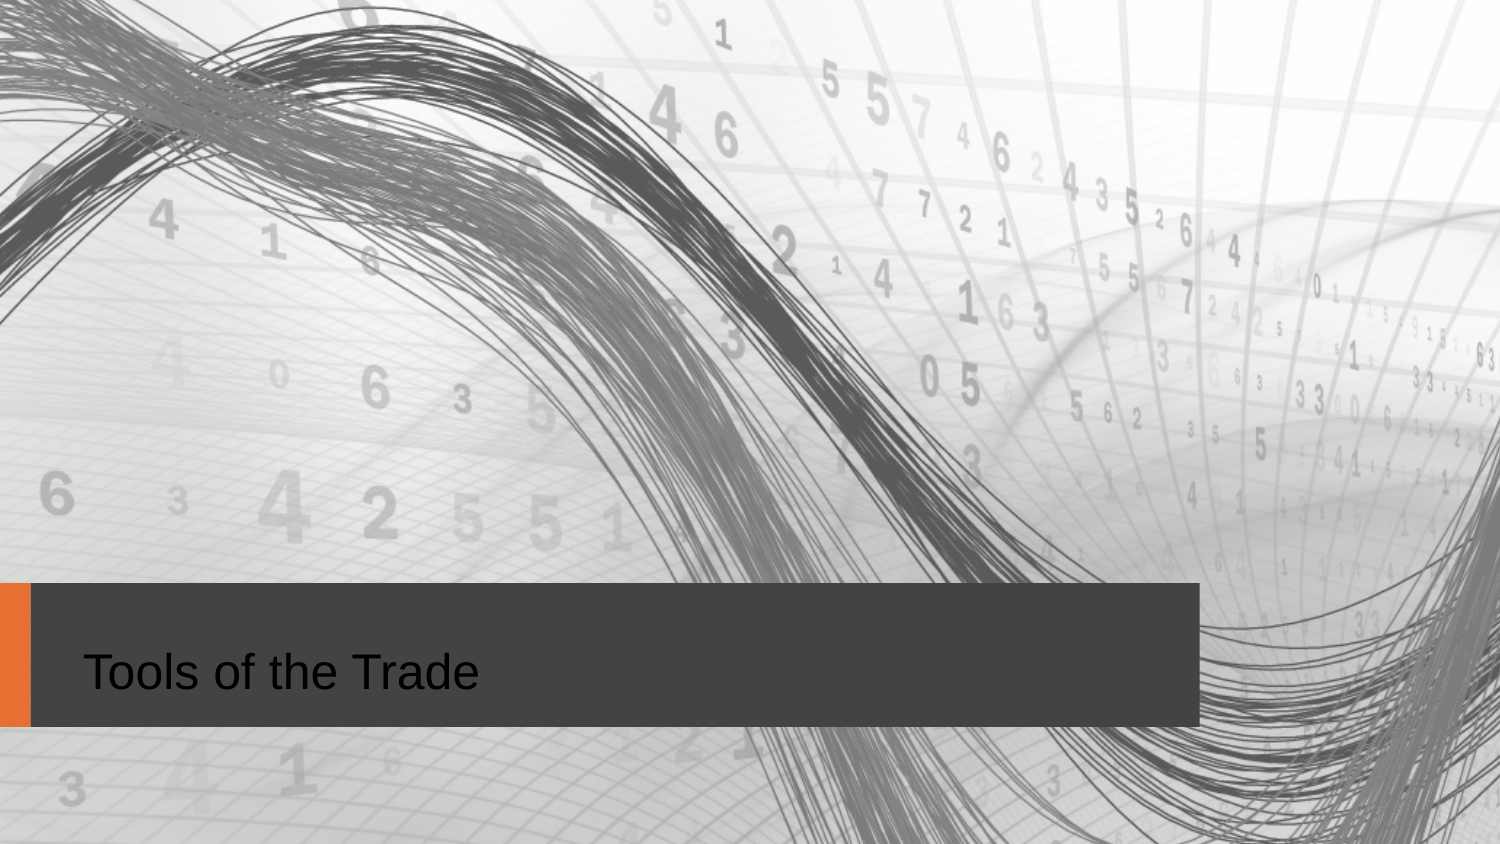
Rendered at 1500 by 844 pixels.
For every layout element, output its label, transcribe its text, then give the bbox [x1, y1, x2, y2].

title Tools of the Trade [67, 595, 1118, 715]
picture [0, 0, 1500, 844]
